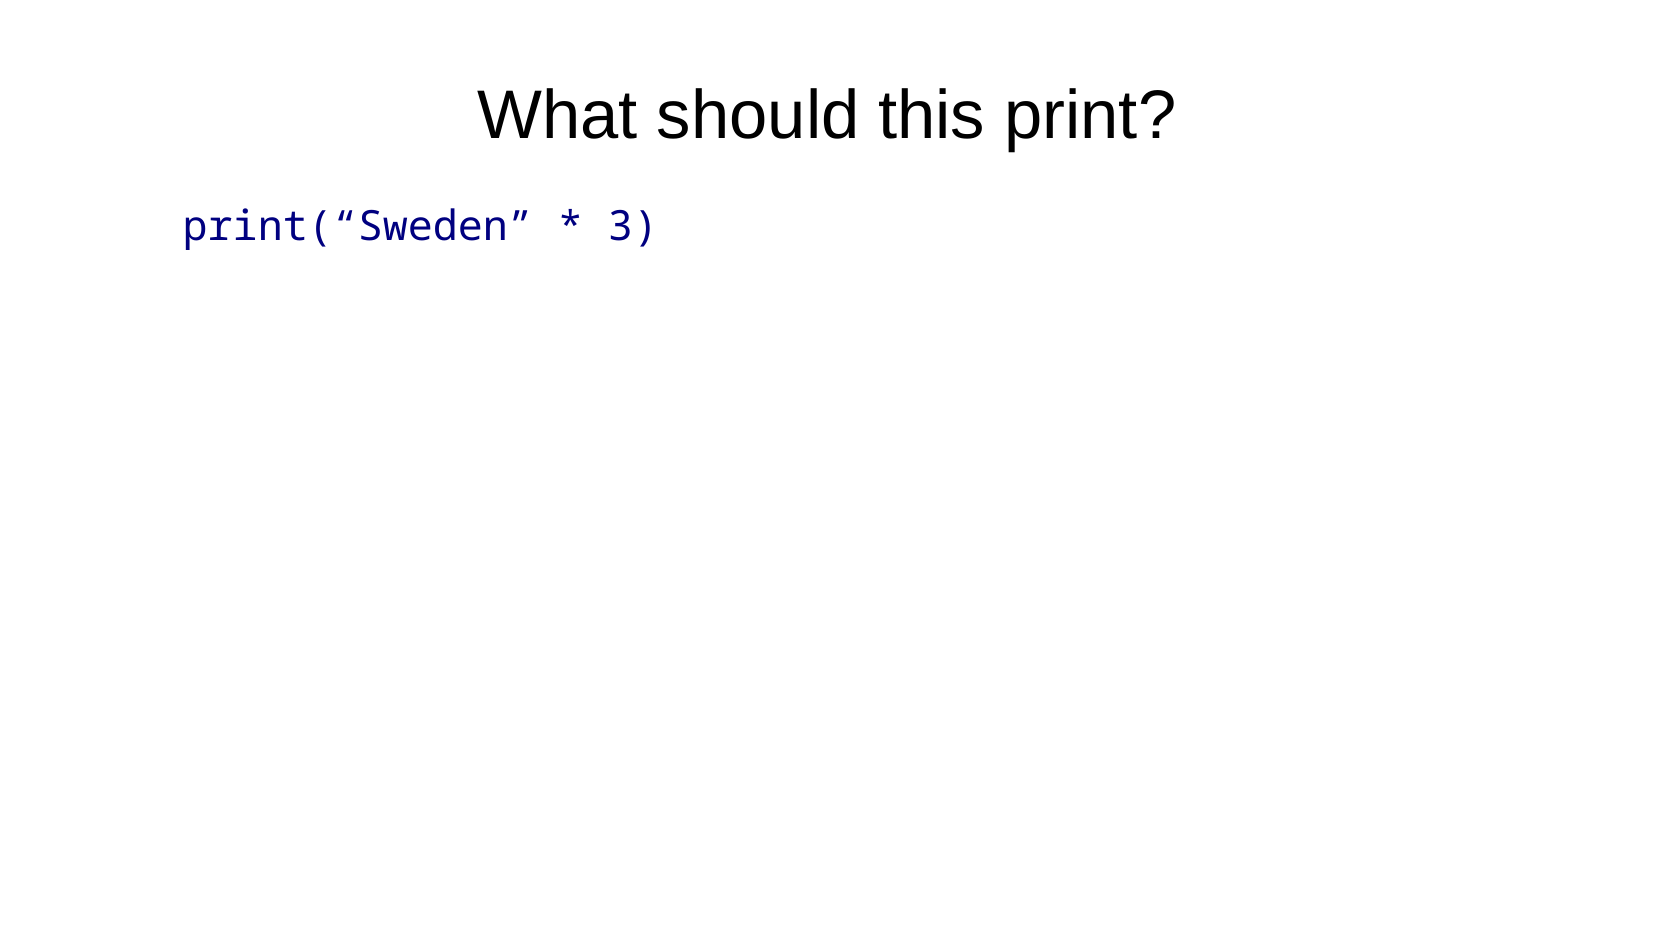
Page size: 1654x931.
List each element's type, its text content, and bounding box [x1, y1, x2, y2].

title What should this print? [82, 37, 1572, 193]
list print(“Sweden” * 3) [82, 195, 1571, 735]
